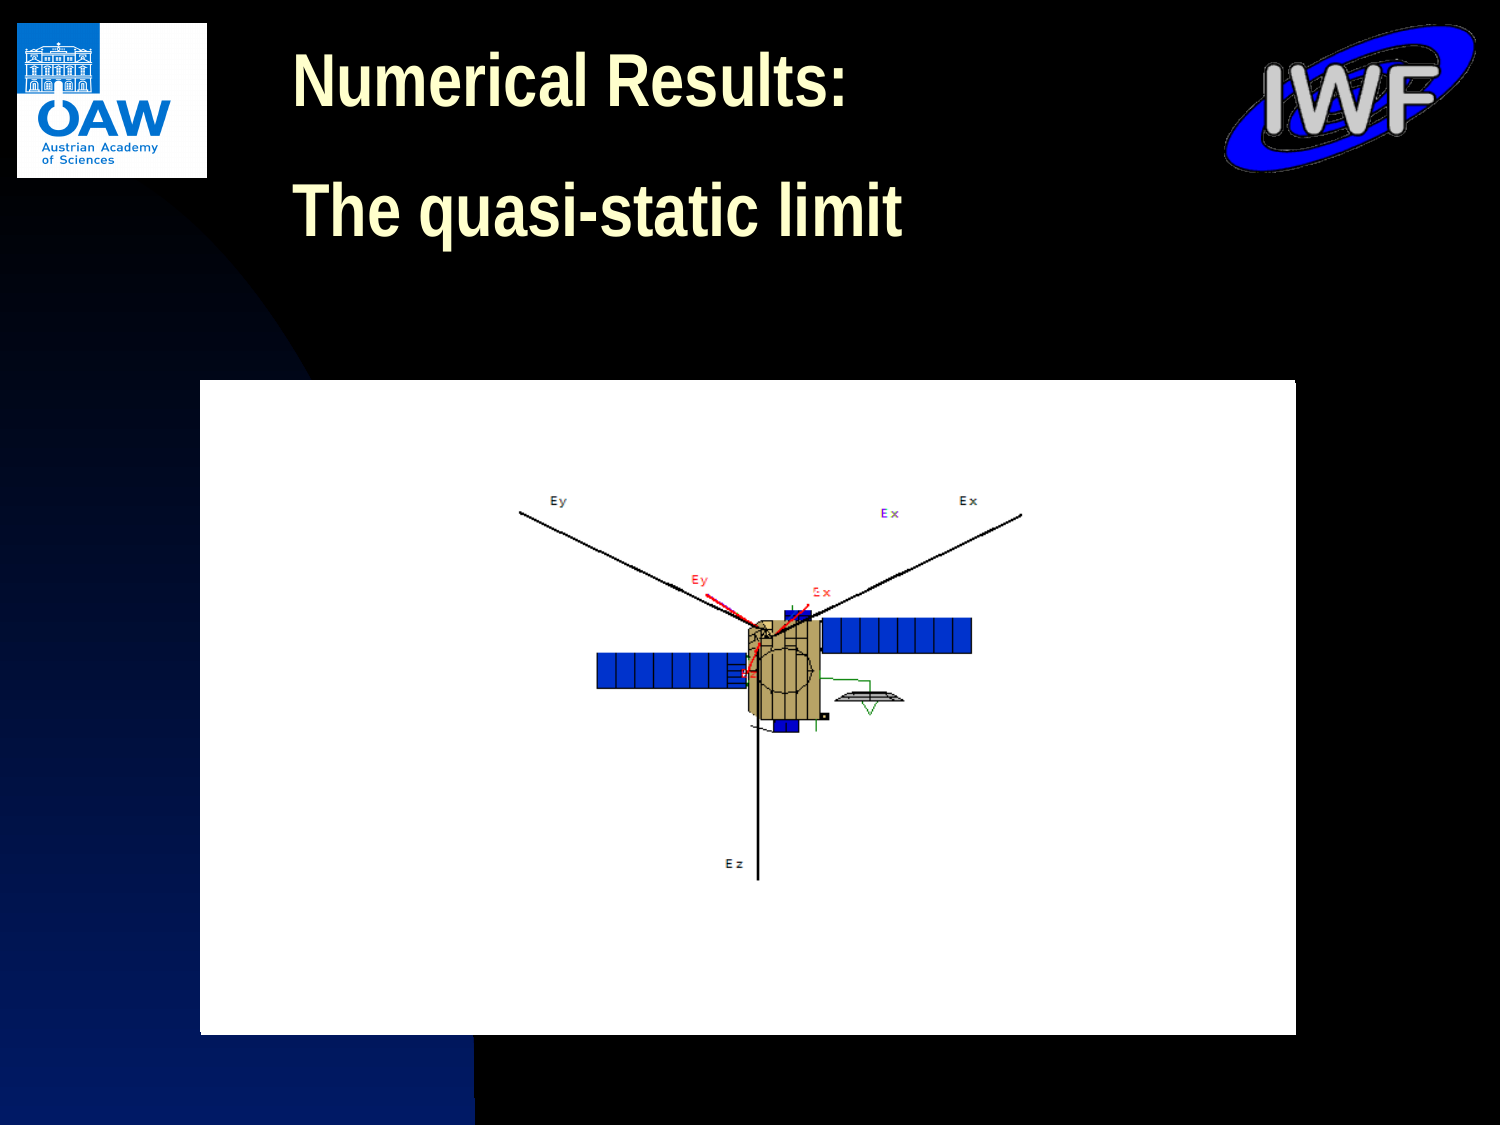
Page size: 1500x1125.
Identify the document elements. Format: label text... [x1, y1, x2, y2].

picture [1224, 24, 1476, 173]
picture [17, 23, 207, 178]
picture [200, 380, 1297, 1035]
title Numerical Results: The quasi-static limit [277, 8, 1465, 238]
